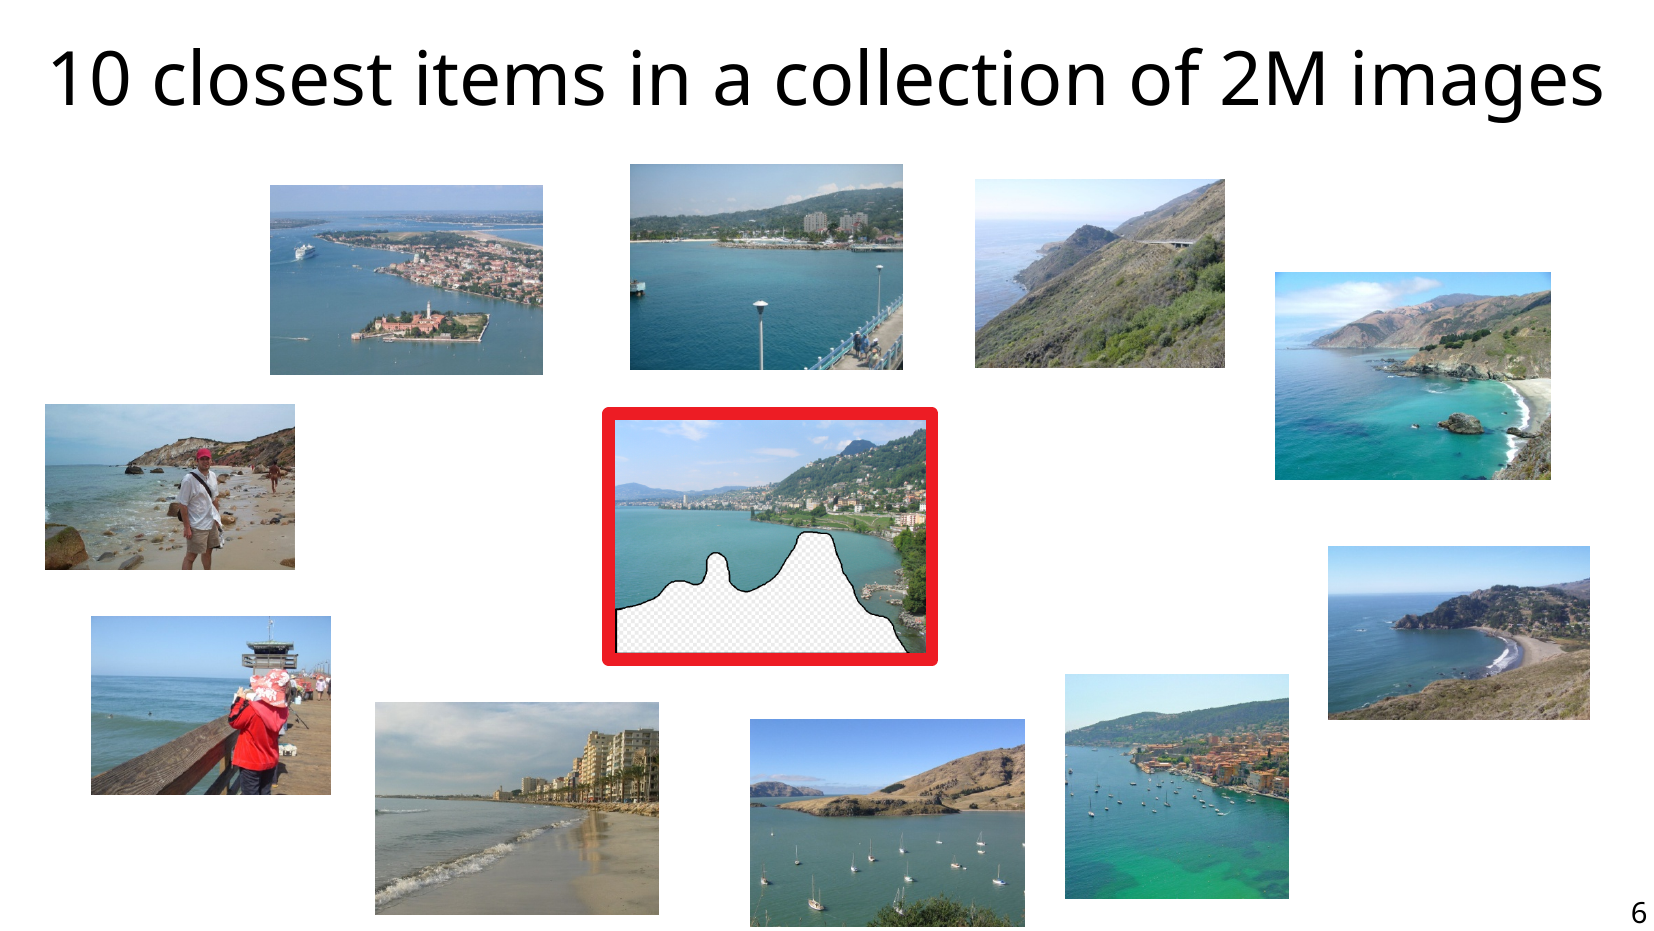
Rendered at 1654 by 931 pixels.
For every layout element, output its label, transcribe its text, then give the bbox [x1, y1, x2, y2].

picture [630, 164, 903, 370]
picture [1328, 546, 1591, 721]
picture [975, 179, 1225, 368]
picture [375, 702, 659, 916]
picture [270, 185, 543, 376]
picture [750, 719, 1025, 927]
picture [615, 420, 926, 654]
picture [1275, 272, 1551, 481]
title 10 closest items in a collection of 2M images [0, 1, 1654, 151]
picture [1065, 674, 1289, 899]
picture [91, 616, 331, 796]
picture [45, 404, 295, 571]
